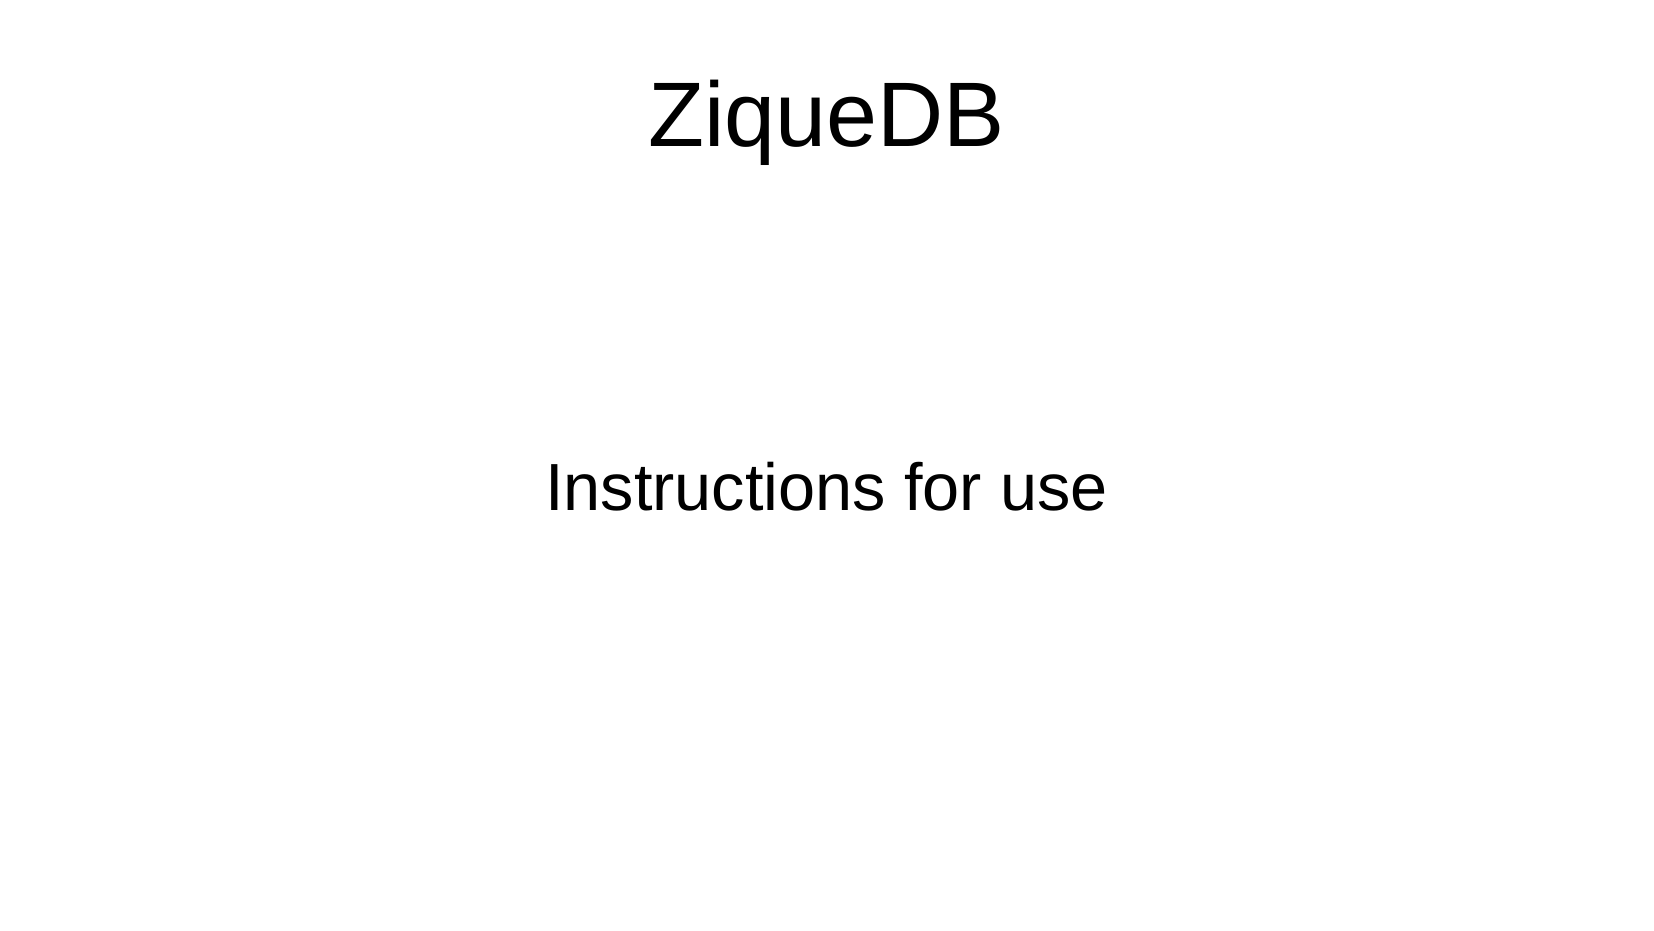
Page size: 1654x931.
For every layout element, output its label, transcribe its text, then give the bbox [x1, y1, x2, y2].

subtitle Instructions for use [82, 217, 1571, 758]
title ZiqueDB [82, 37, 1571, 193]
